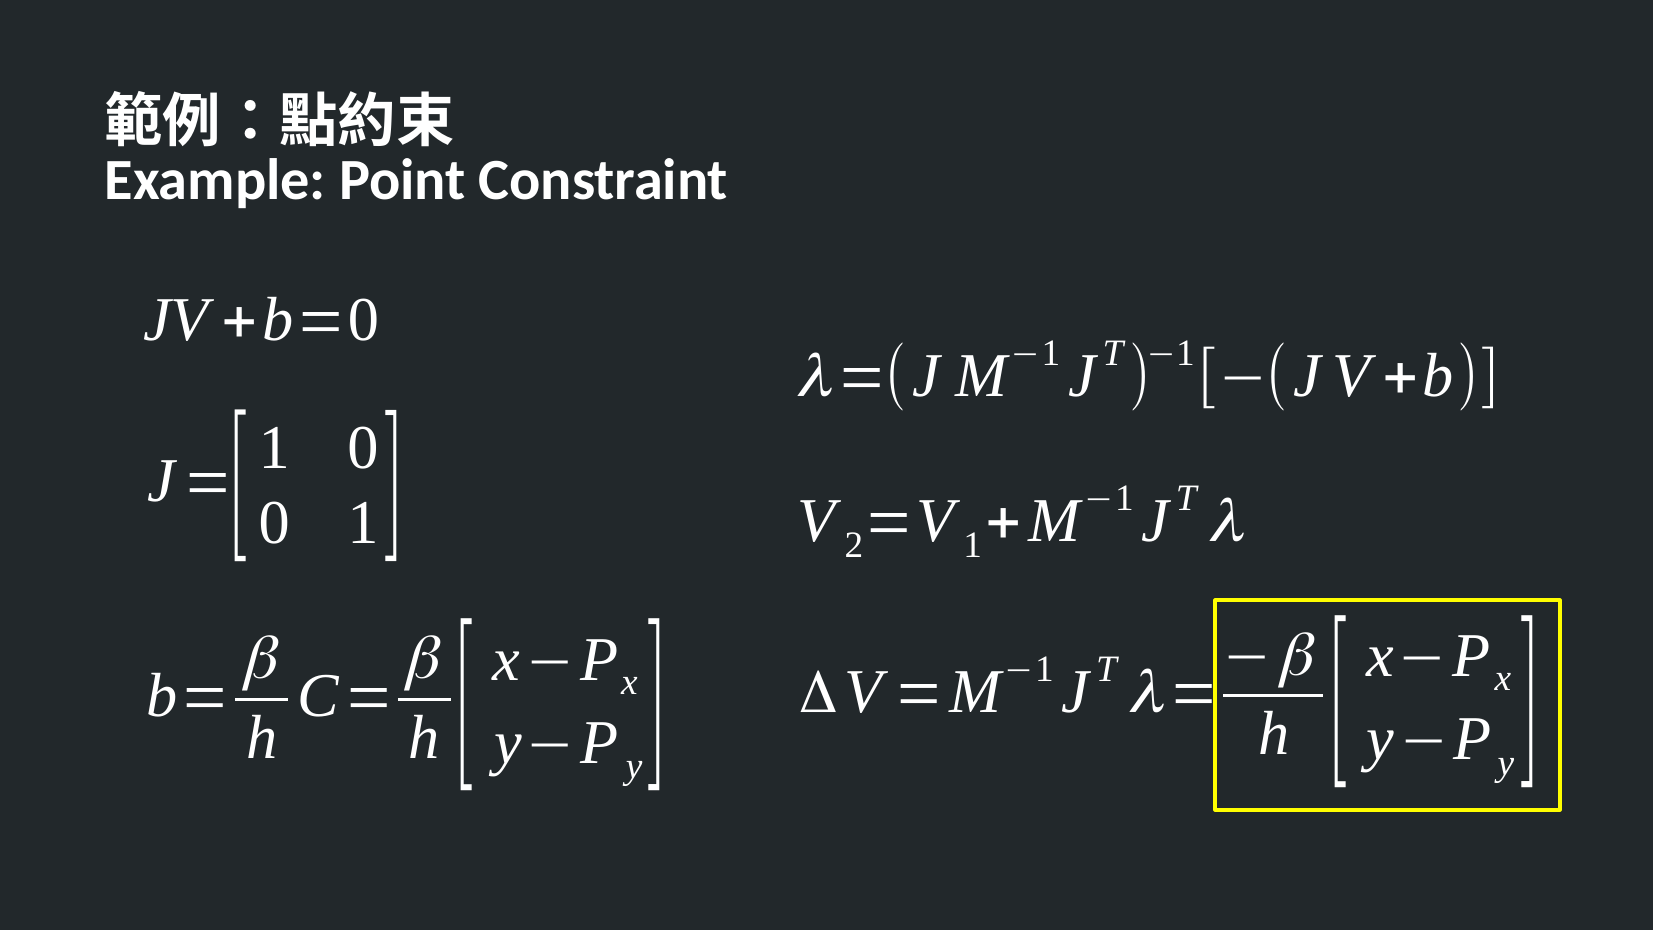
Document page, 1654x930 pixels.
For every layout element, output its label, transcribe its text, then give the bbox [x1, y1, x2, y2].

chart [135, 284, 386, 354]
chart [791, 612, 1215, 791]
chart [139, 406, 415, 565]
text_box 範例：點約束 Example: Point Constraint [90, 90, 1381, 239]
text_box [1215, 600, 1561, 811]
chart [791, 477, 1254, 565]
chart [139, 616, 678, 795]
chart [788, 332, 1504, 415]
